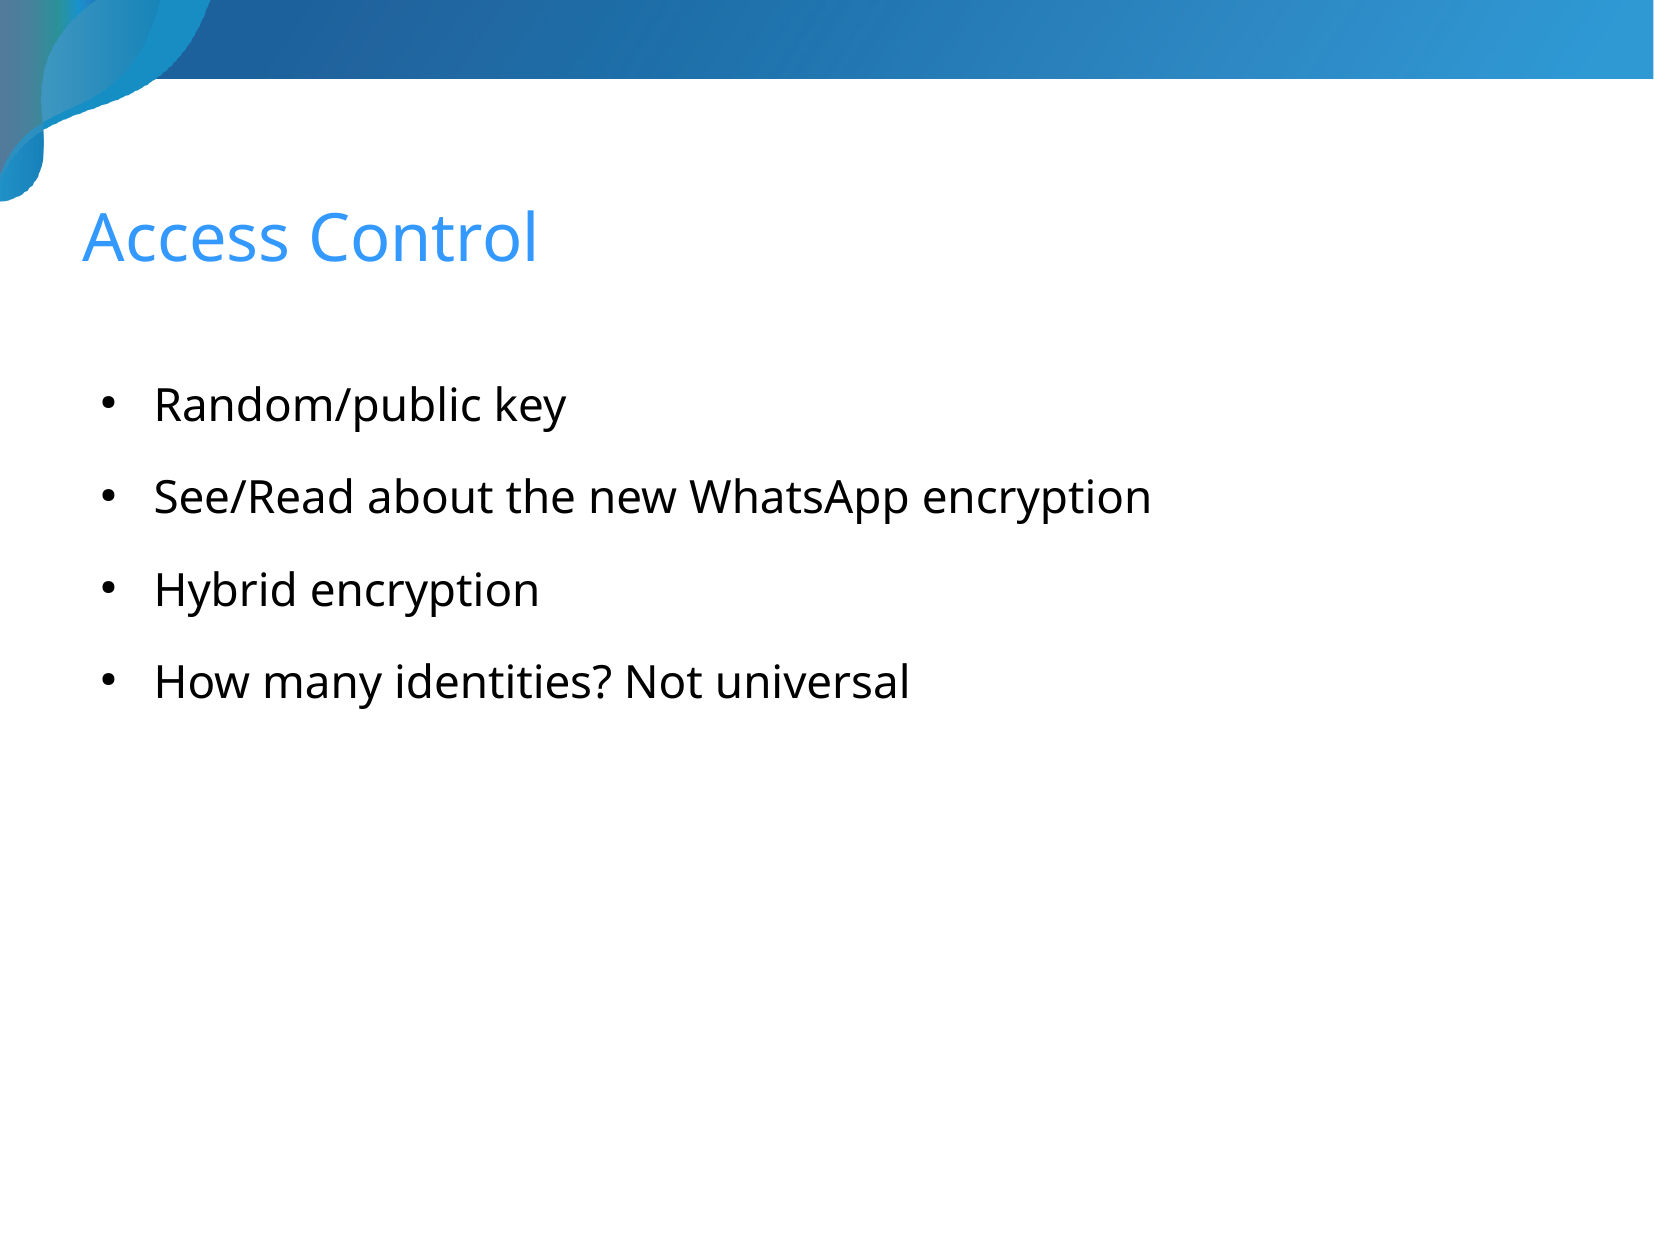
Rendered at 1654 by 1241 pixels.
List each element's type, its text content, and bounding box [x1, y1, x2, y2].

picture [0, 0, 1654, 1241]
title Access Control [82, 139, 1571, 332]
list Random/public key See/Read about the new WhatsApp encryption Hybrid encryption How many identities? Not universal [82, 372, 1571, 968]
